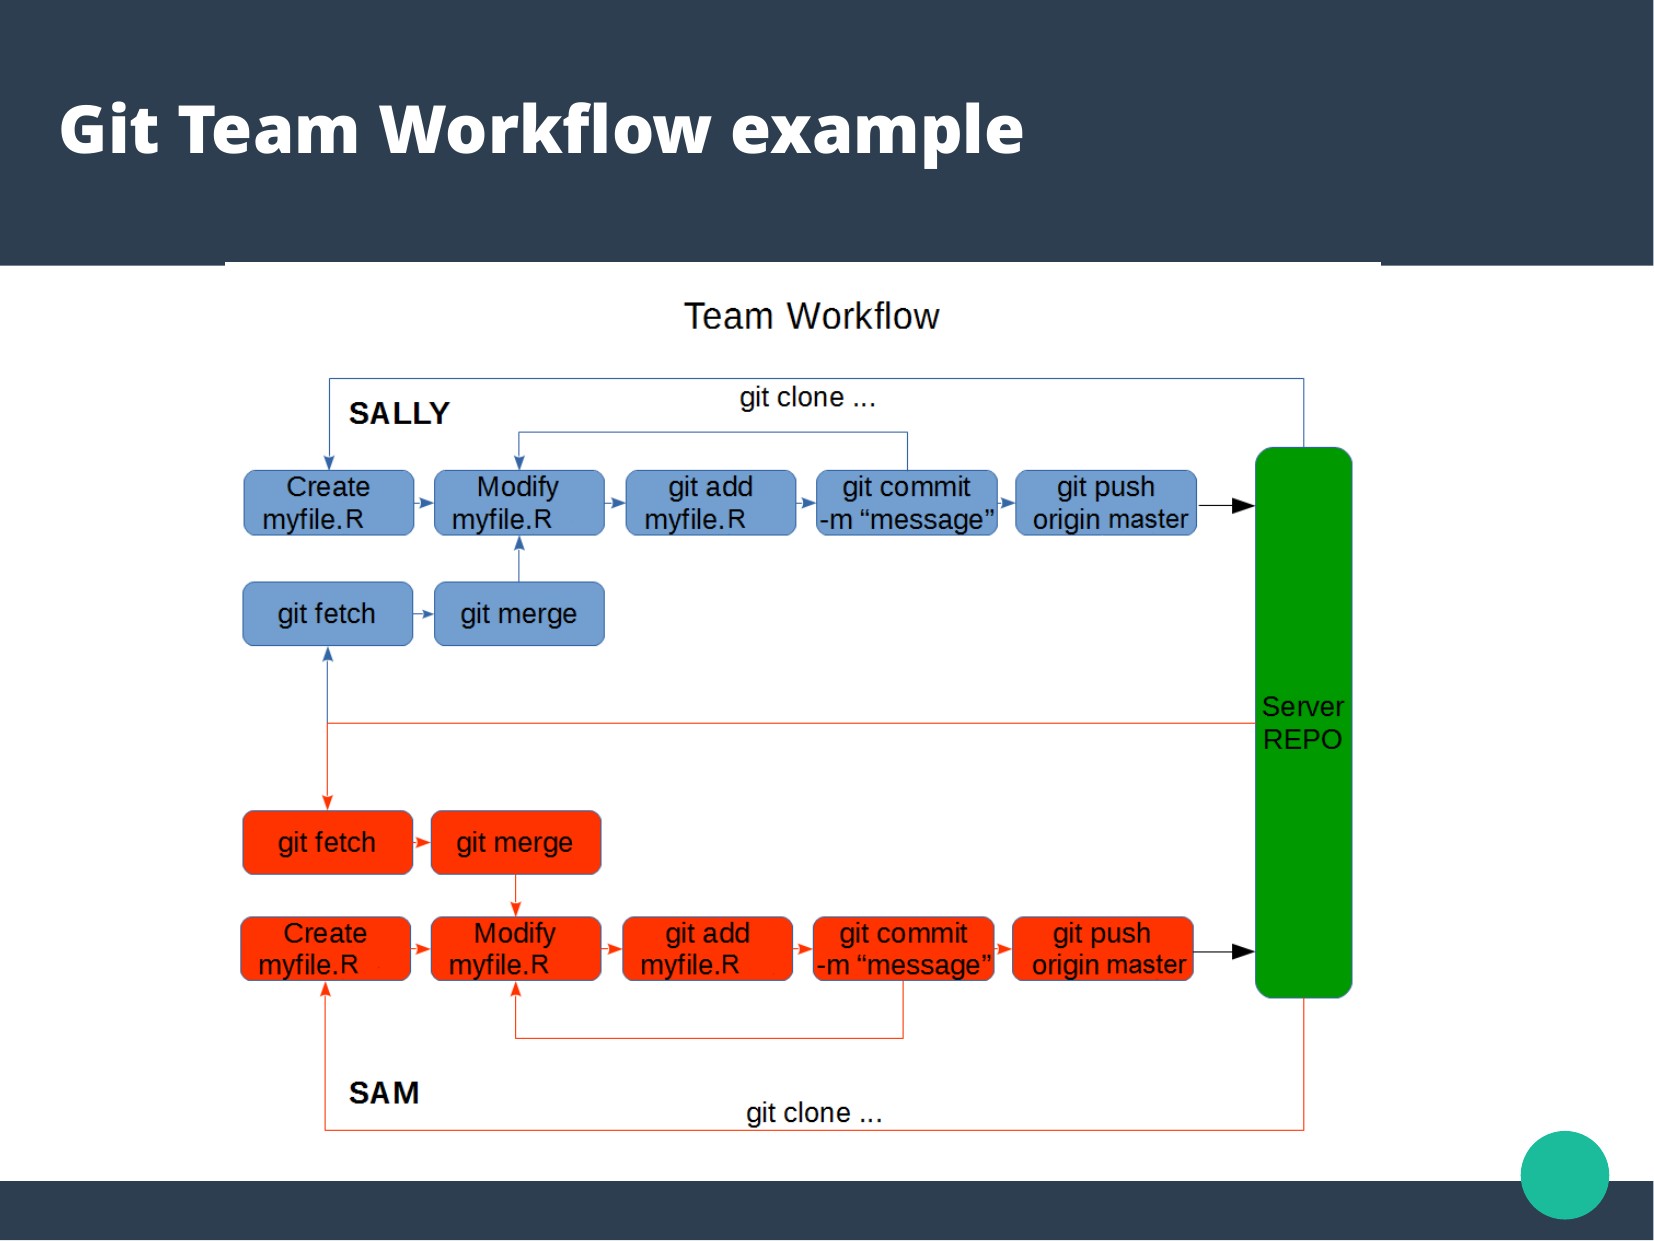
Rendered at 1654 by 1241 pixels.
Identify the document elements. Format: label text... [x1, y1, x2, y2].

title Git Team Workflow example [59, 49, 1595, 207]
picture [225, 262, 1381, 1156]
